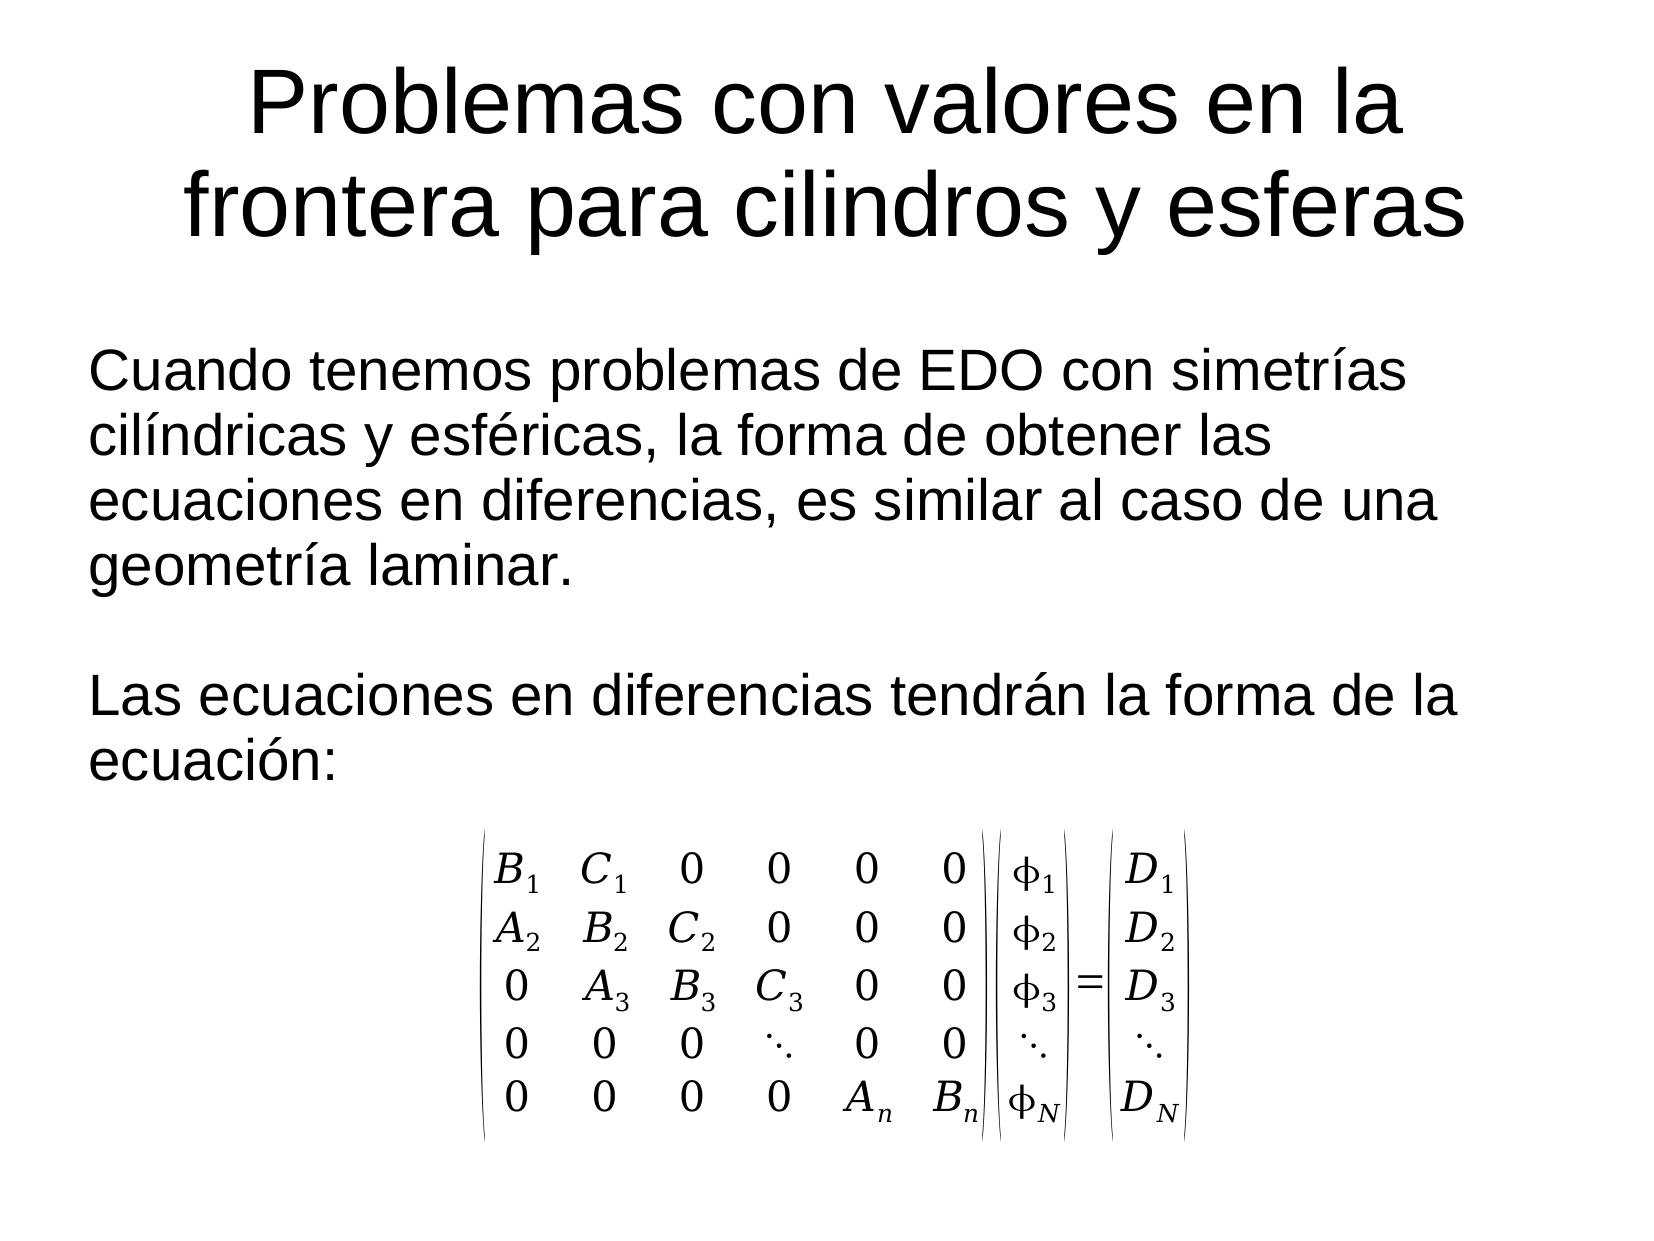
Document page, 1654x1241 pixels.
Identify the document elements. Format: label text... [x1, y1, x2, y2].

title Problemas con valores en la frontera para cilindros y esferas [82, 49, 1571, 257]
chart [472, 826, 1200, 1142]
subtitle Cuando tenemos problemas de EDO con simetrías cilíndricas y esféricas, la forma de obtener las ecuaciones en diferencias, es similar al caso de una geometría laminar. Las ecuaciones en diferencias tendrán la forma de la ecuación: [88, 326, 1577, 804]
